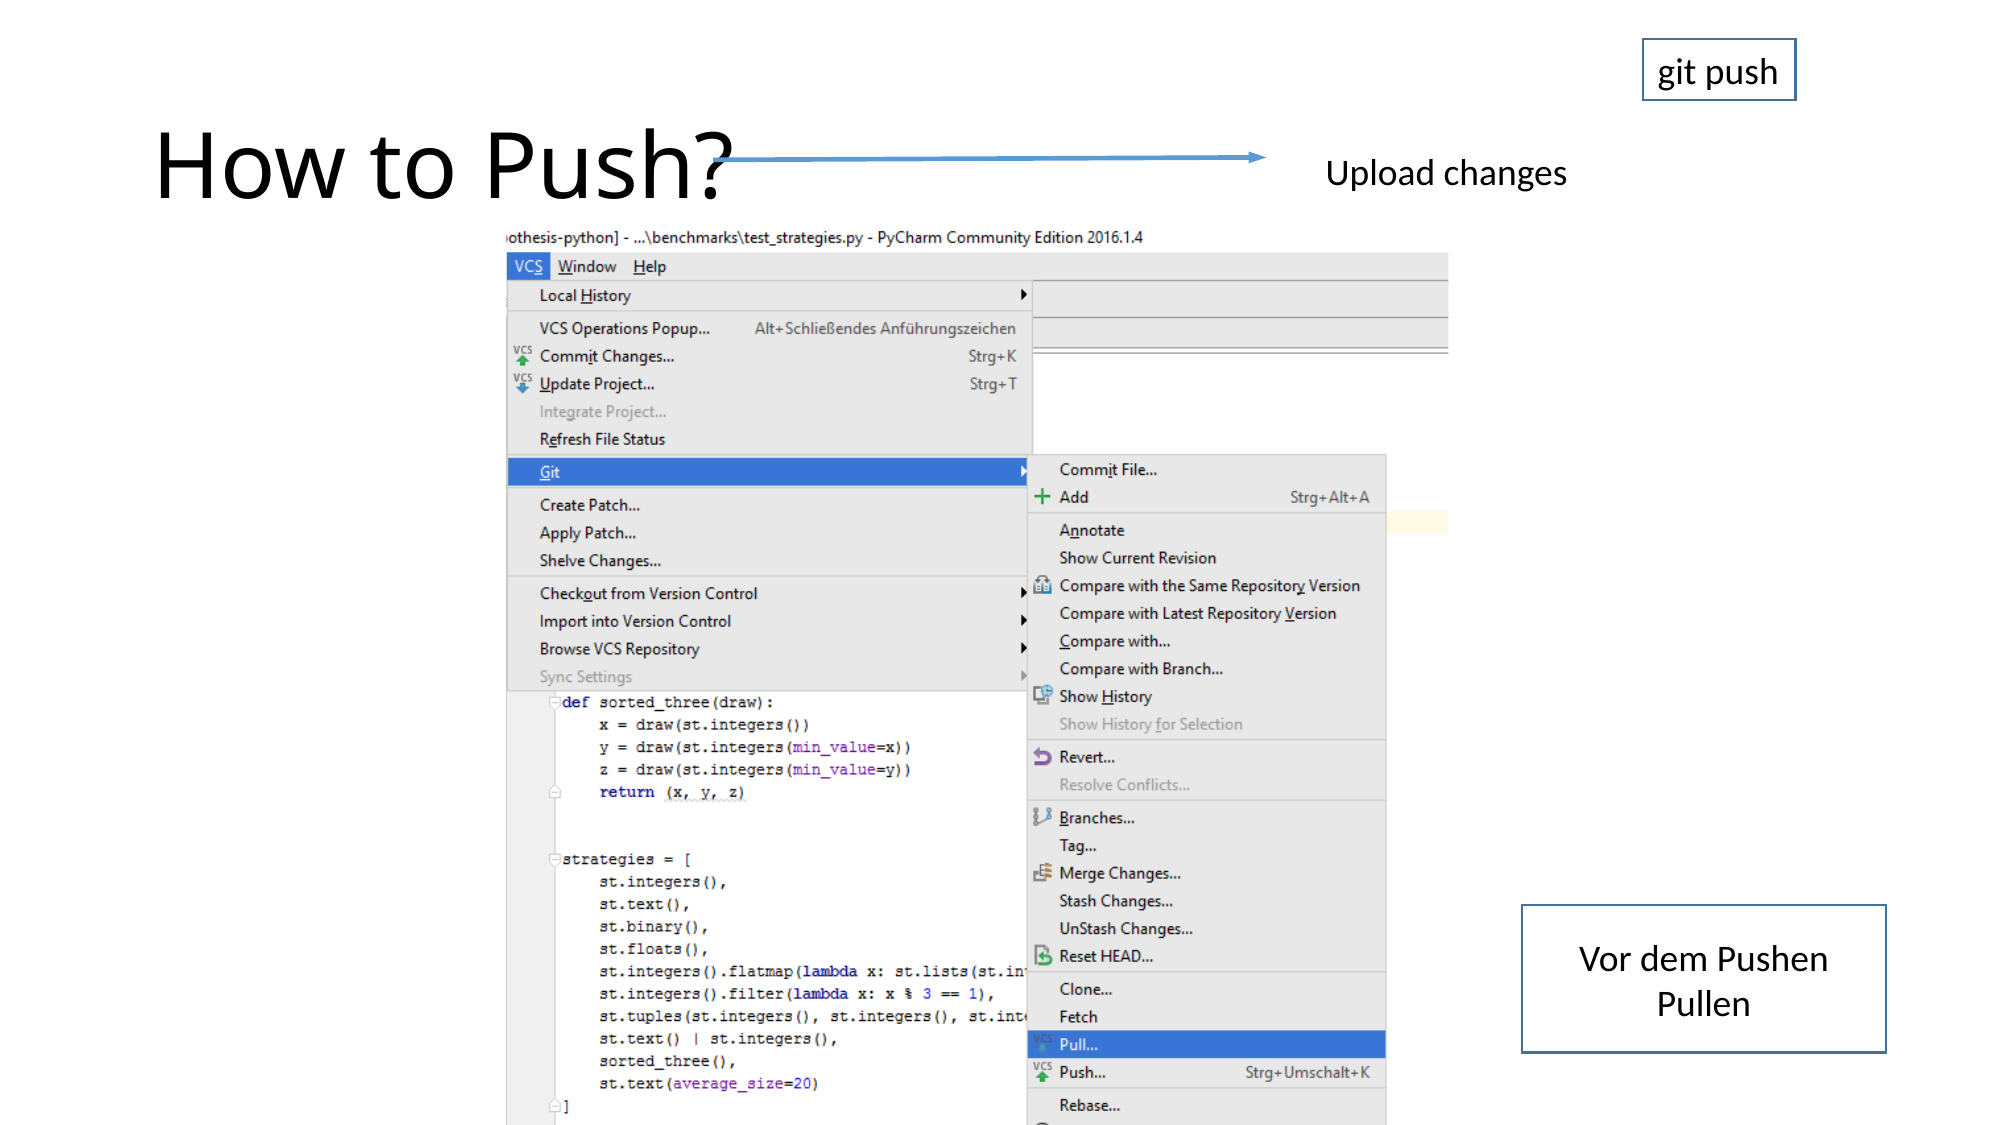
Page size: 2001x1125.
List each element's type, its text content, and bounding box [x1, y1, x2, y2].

title How to Push? [137, 59, 1863, 278]
picture [506, 222, 1449, 1125]
text_box Vor dem Pushen Pullen [1522, 905, 1886, 1052]
text_box Upload changes [1310, 140, 1586, 201]
text_box git push [1644, 40, 1794, 99]
